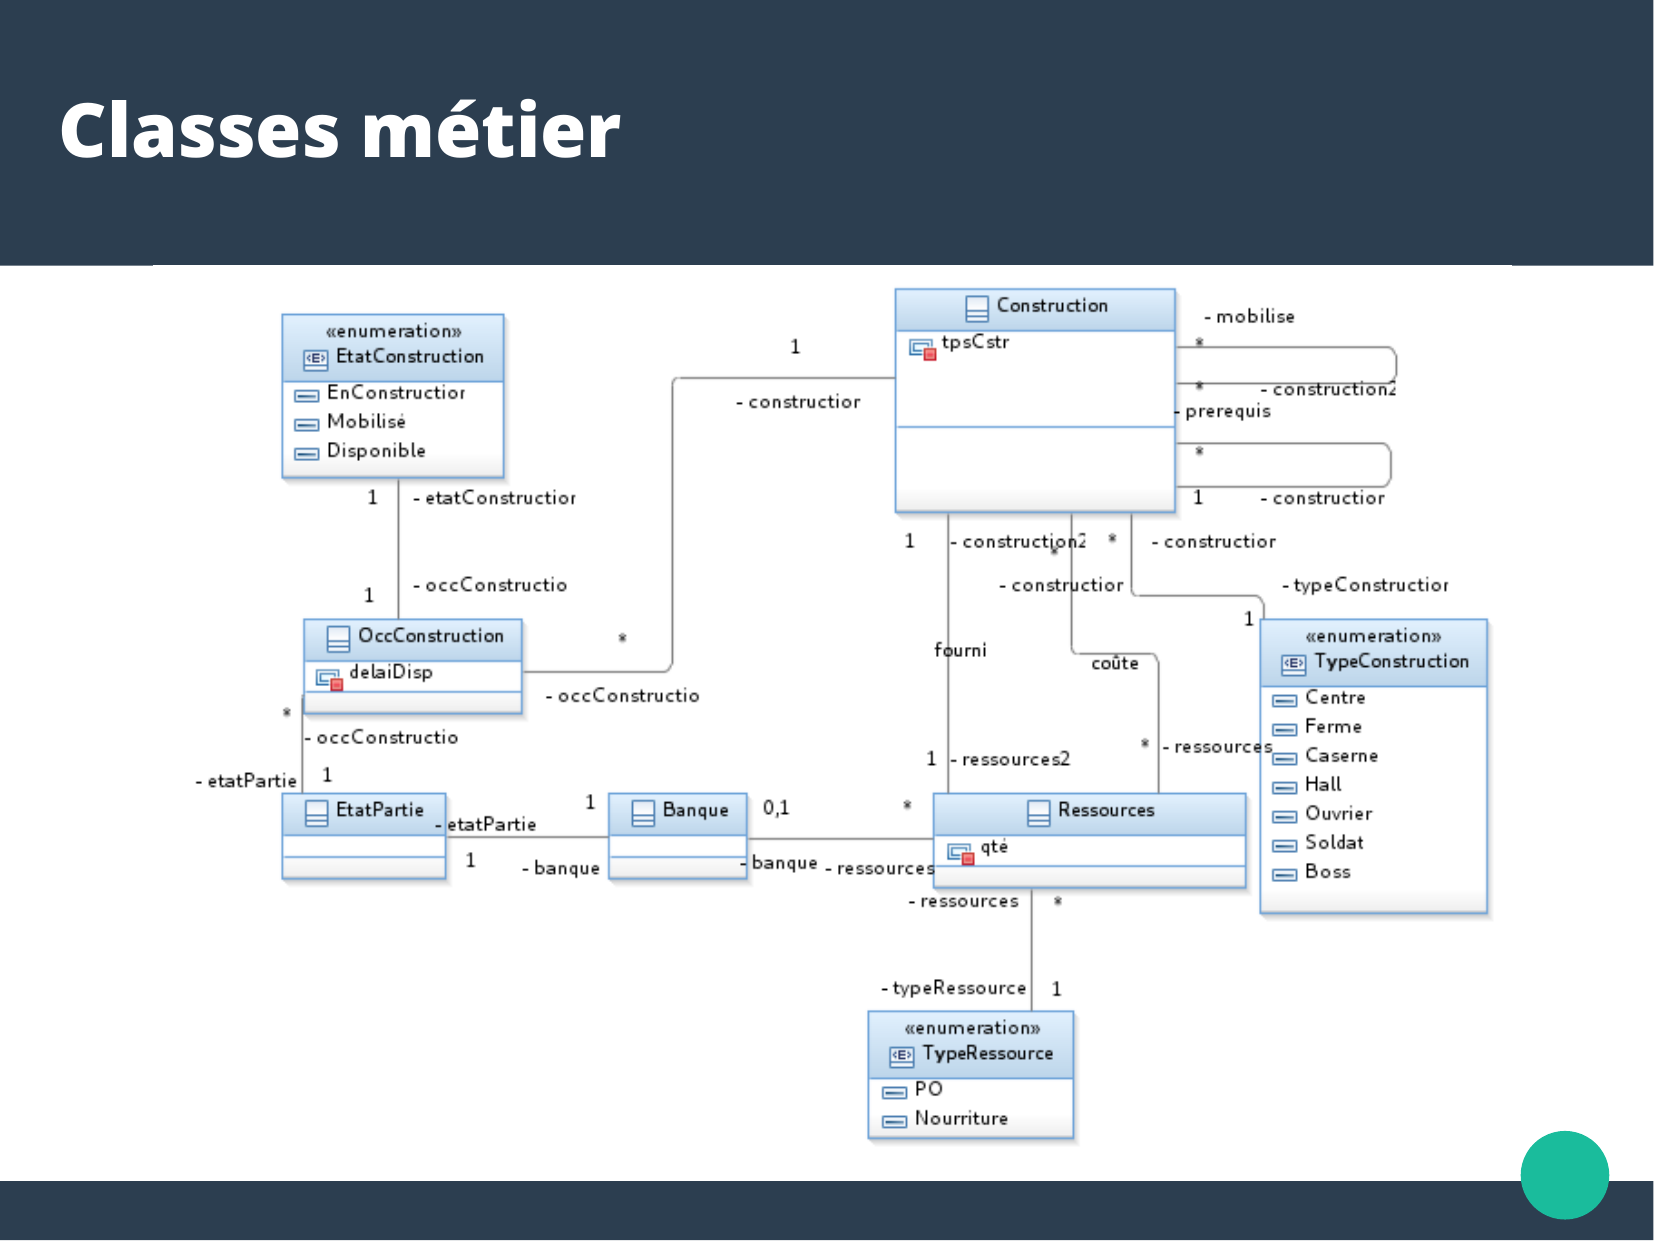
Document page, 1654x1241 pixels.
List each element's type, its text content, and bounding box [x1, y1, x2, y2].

title Classes métier [59, 49, 1595, 207]
picture [153, 265, 1512, 1165]
